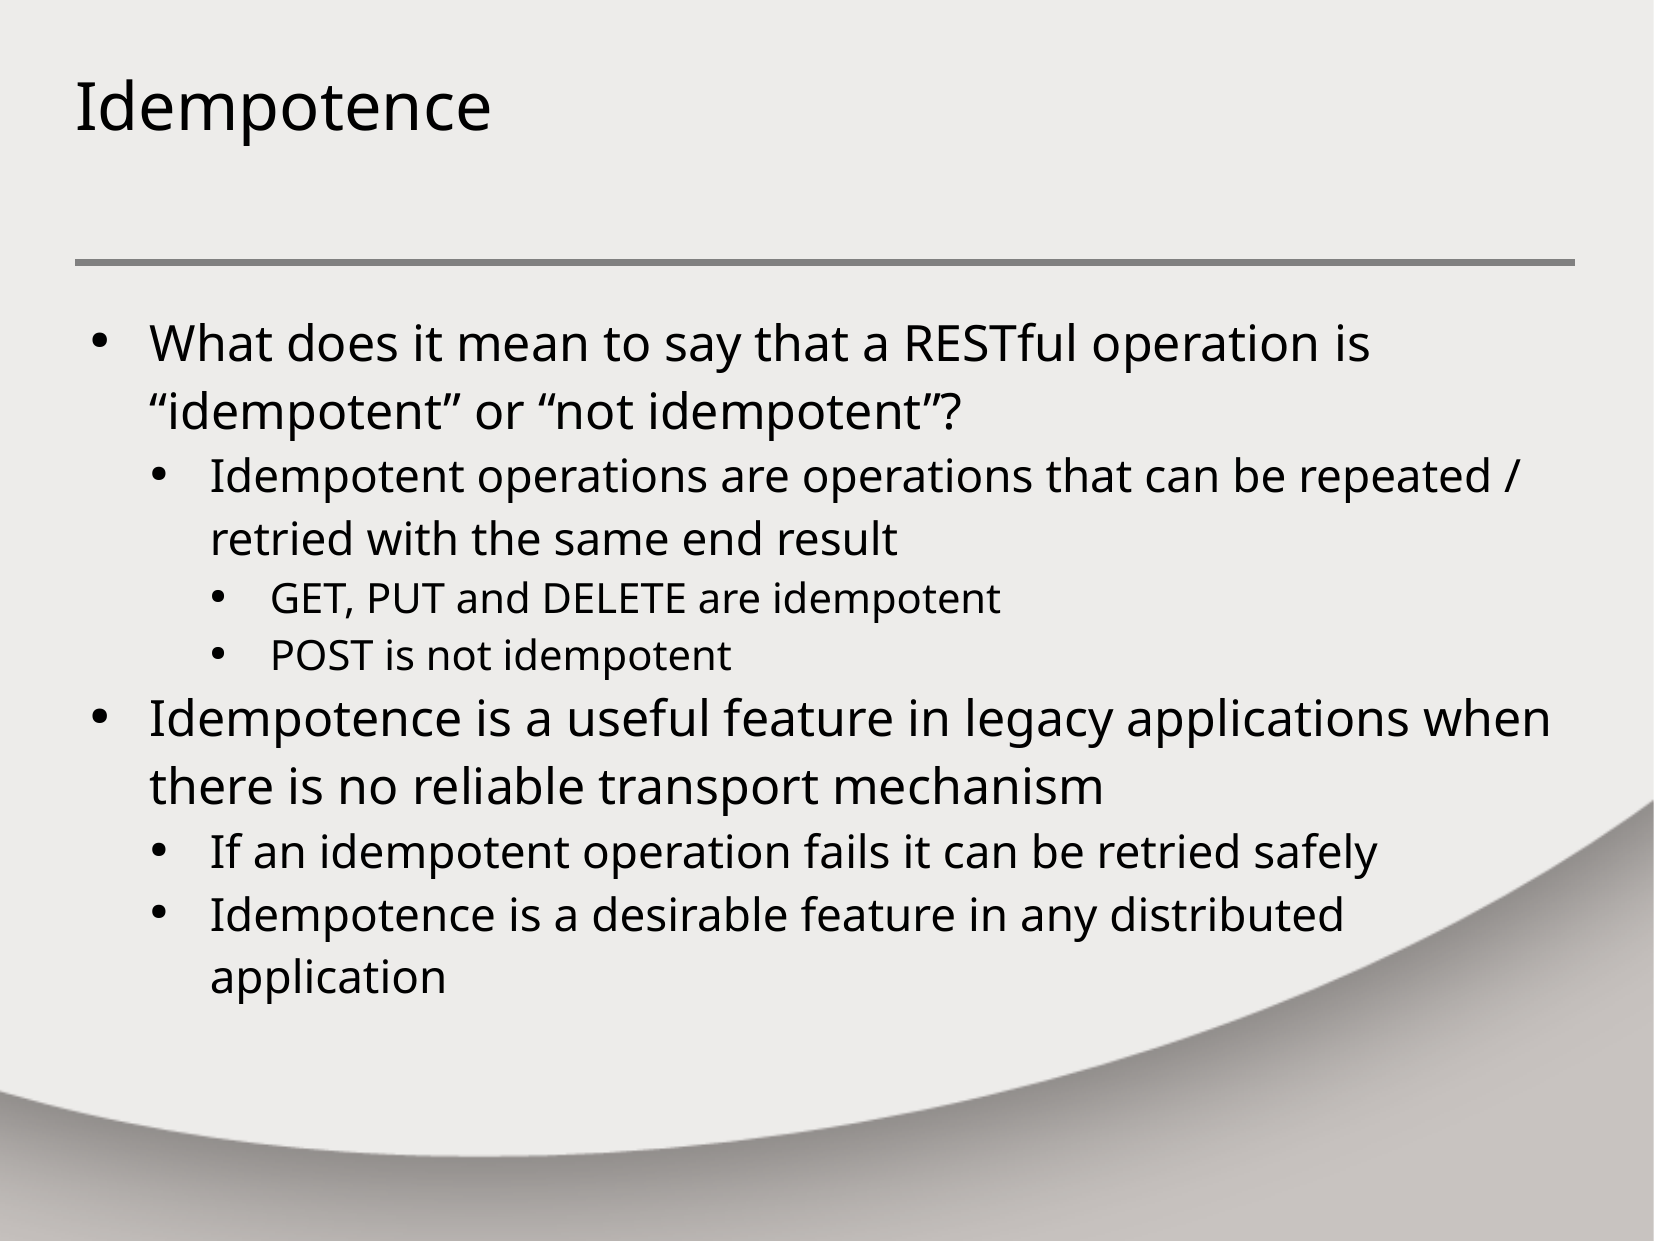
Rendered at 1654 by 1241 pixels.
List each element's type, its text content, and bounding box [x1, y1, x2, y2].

title Idempotence [75, 75, 1576, 226]
picture [0, 0, 1654, 1241]
text_box What does it mean to say that a RESTful operation is “idempotent” or “not idempotent”? Idempotent operations are operations that can be repeated / retried with the same end result GET, PUT and DELETE are idempotent POST is not idempotent Idempotence is a useful feature in legacy applications when there is no reliable transport mechanism If an idempotent operation fails it can be retried safely Idempotence is a desirable feature in any distributed application [75, 300, 1576, 1163]
